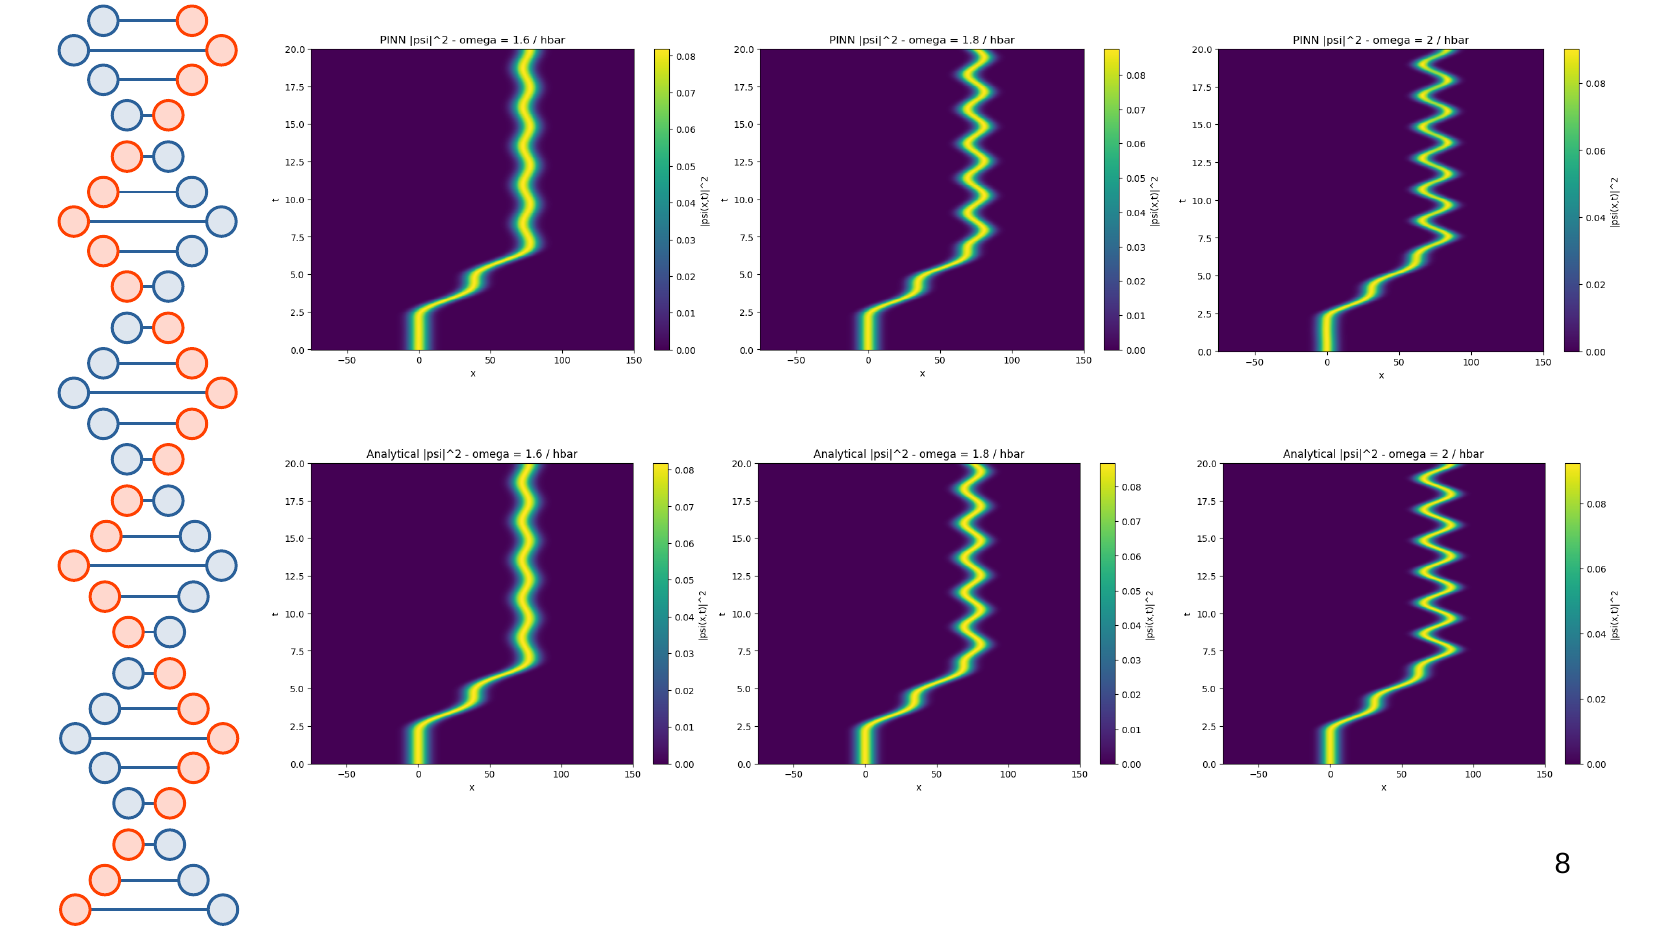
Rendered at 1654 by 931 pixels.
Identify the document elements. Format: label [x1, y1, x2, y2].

picture [265, 442, 1160, 798]
picture [1172, 29, 1625, 386]
picture [1177, 442, 1625, 798]
picture [265, 29, 1165, 384]
